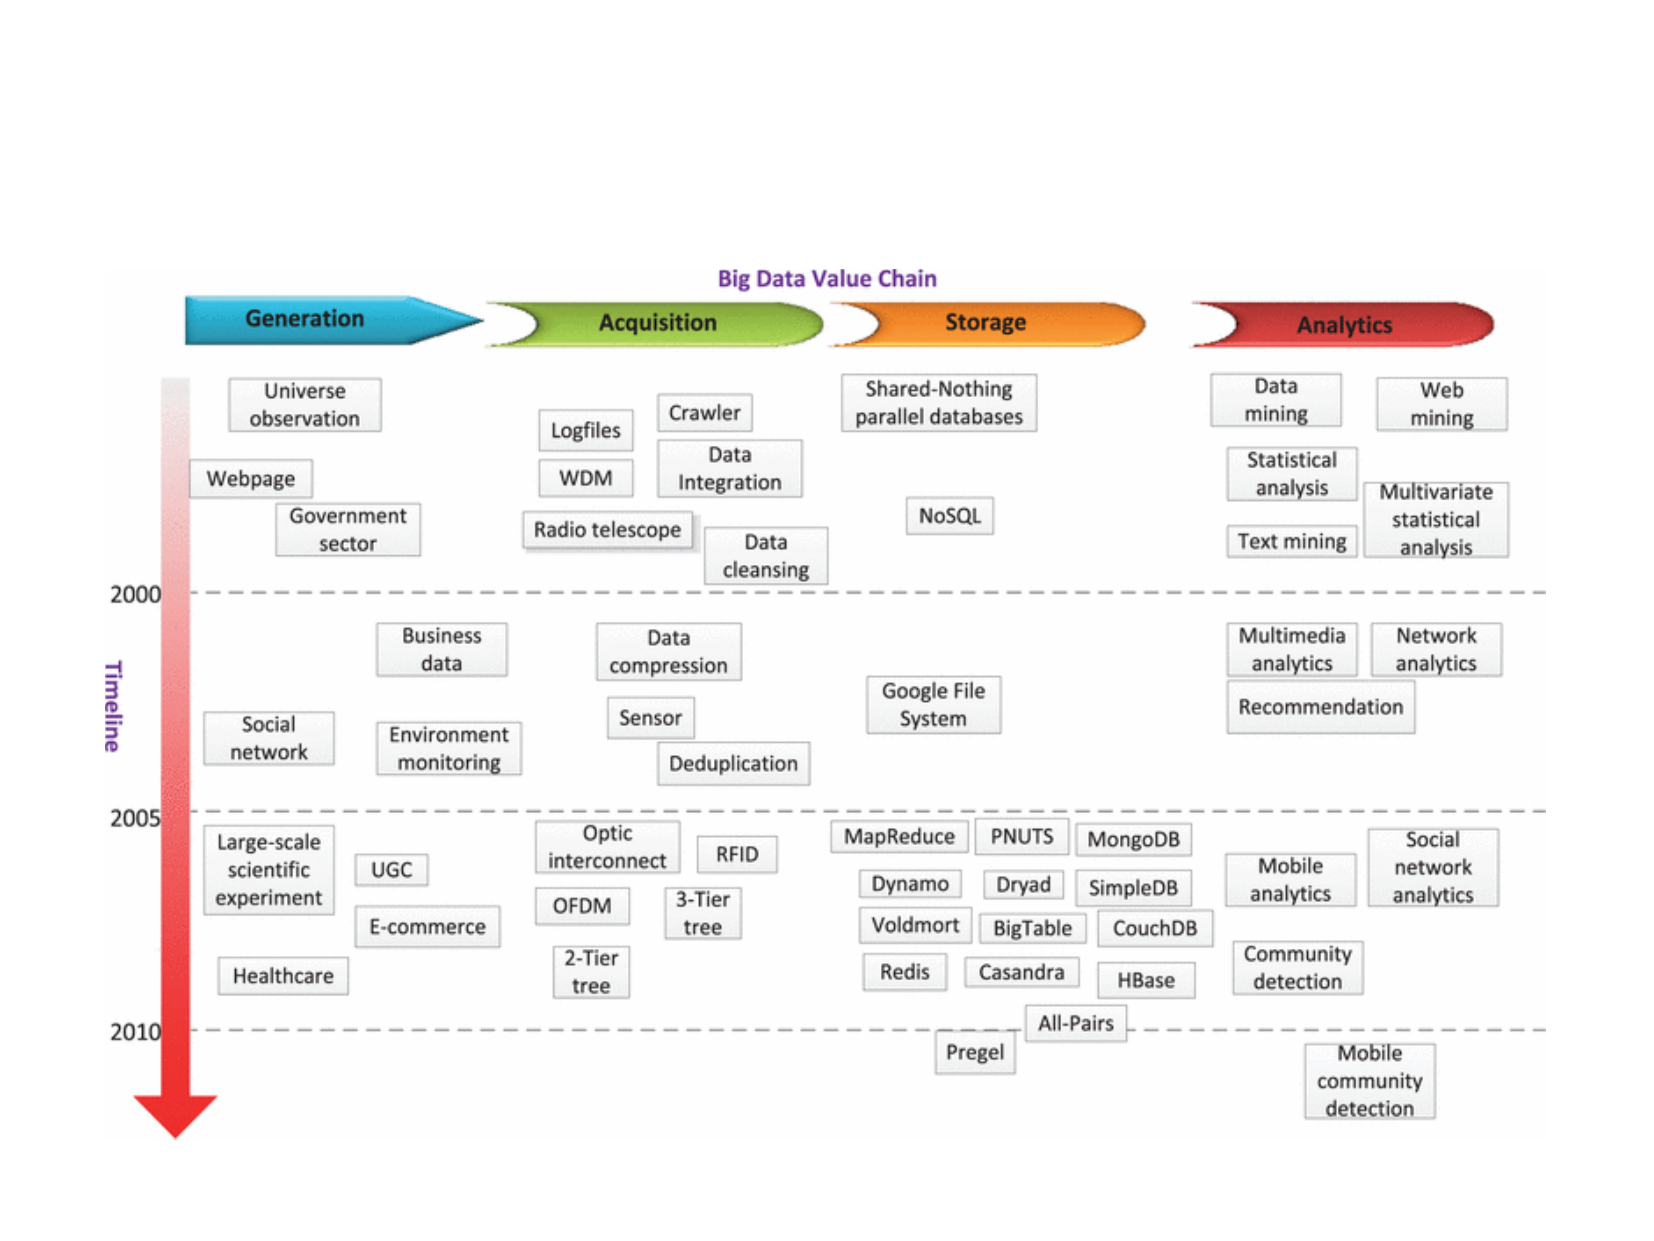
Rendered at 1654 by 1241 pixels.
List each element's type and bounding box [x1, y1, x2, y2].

picture [105, 269, 1546, 1141]
